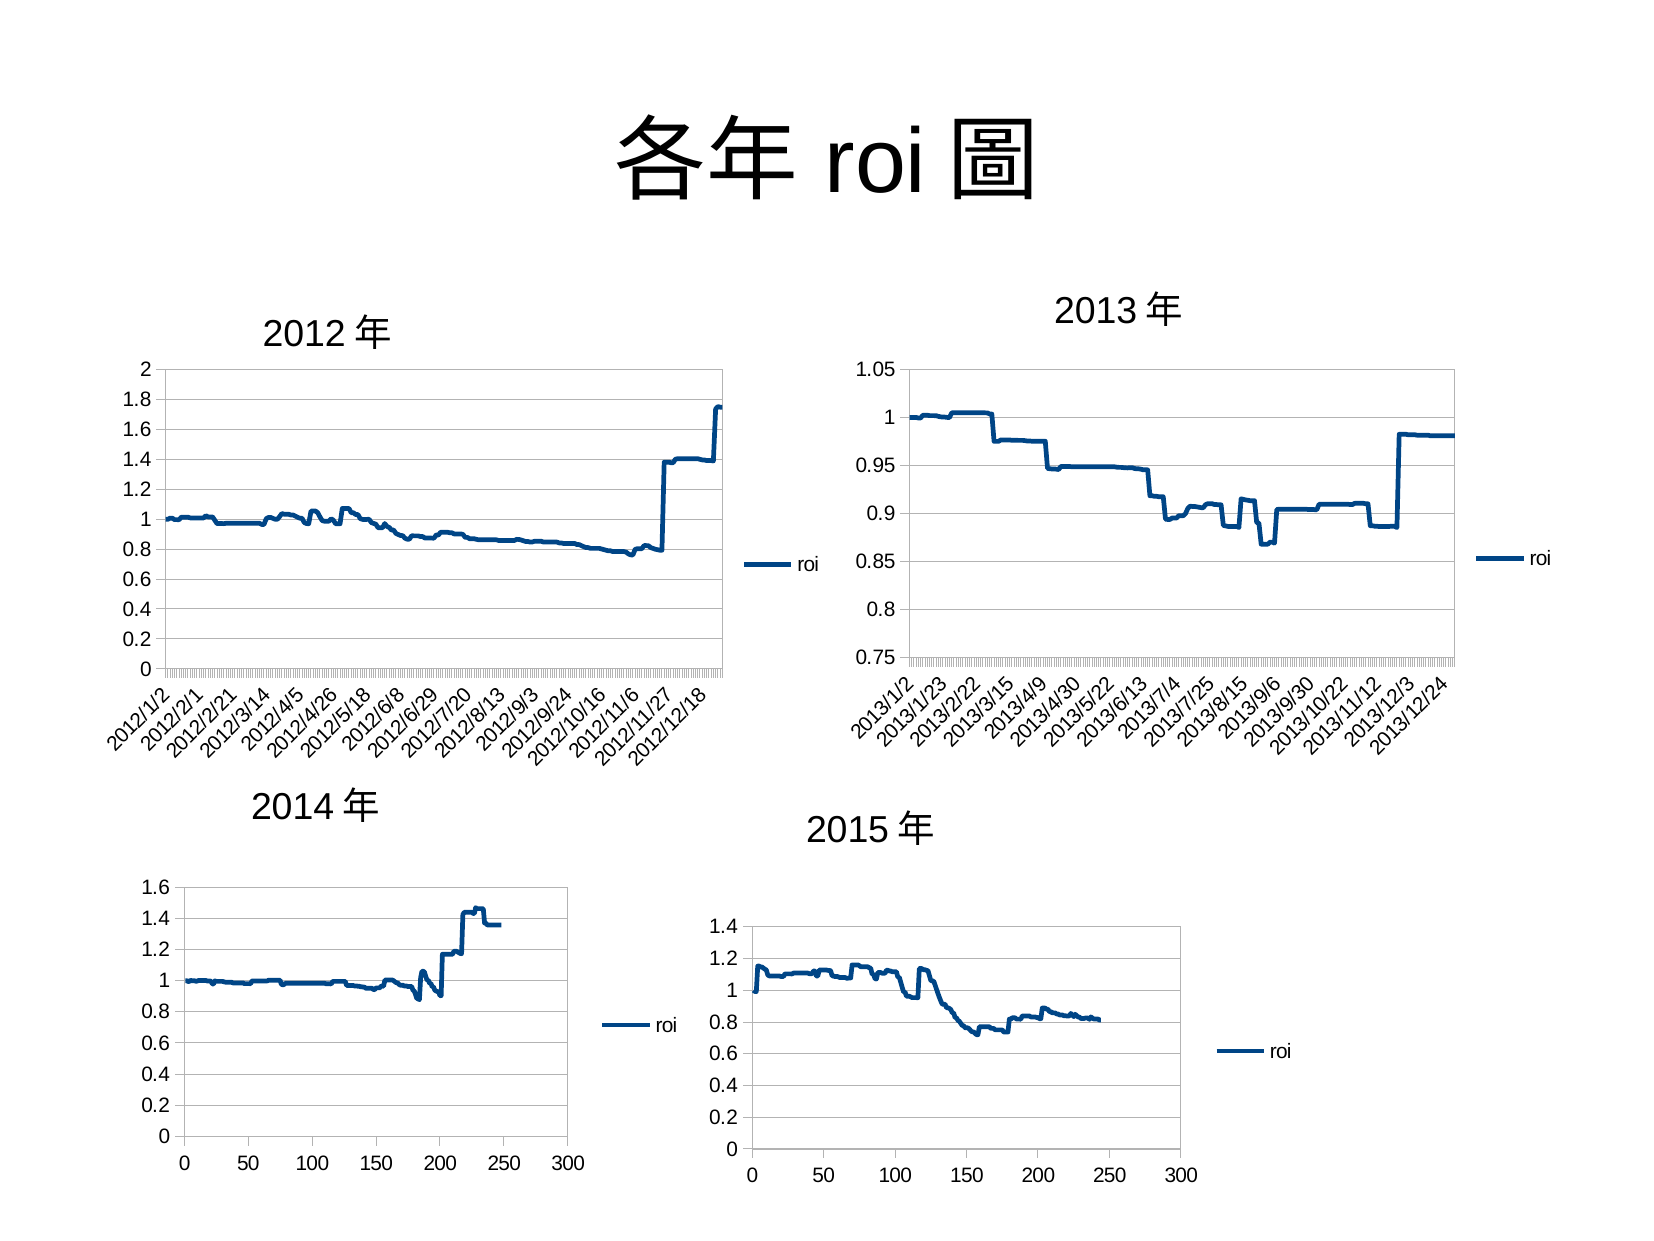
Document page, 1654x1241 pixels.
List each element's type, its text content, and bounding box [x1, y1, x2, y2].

text_box 2015年 [791, 791, 1182, 851]
text_box 2013年 [1039, 272, 1430, 331]
chart [86, 349, 1571, 780]
text_box 2012年 [248, 295, 638, 354]
title 各年roi圖 [82, 49, 1571, 257]
chart [129, 869, 1312, 1193]
text_box 2014年 [236, 768, 626, 827]
